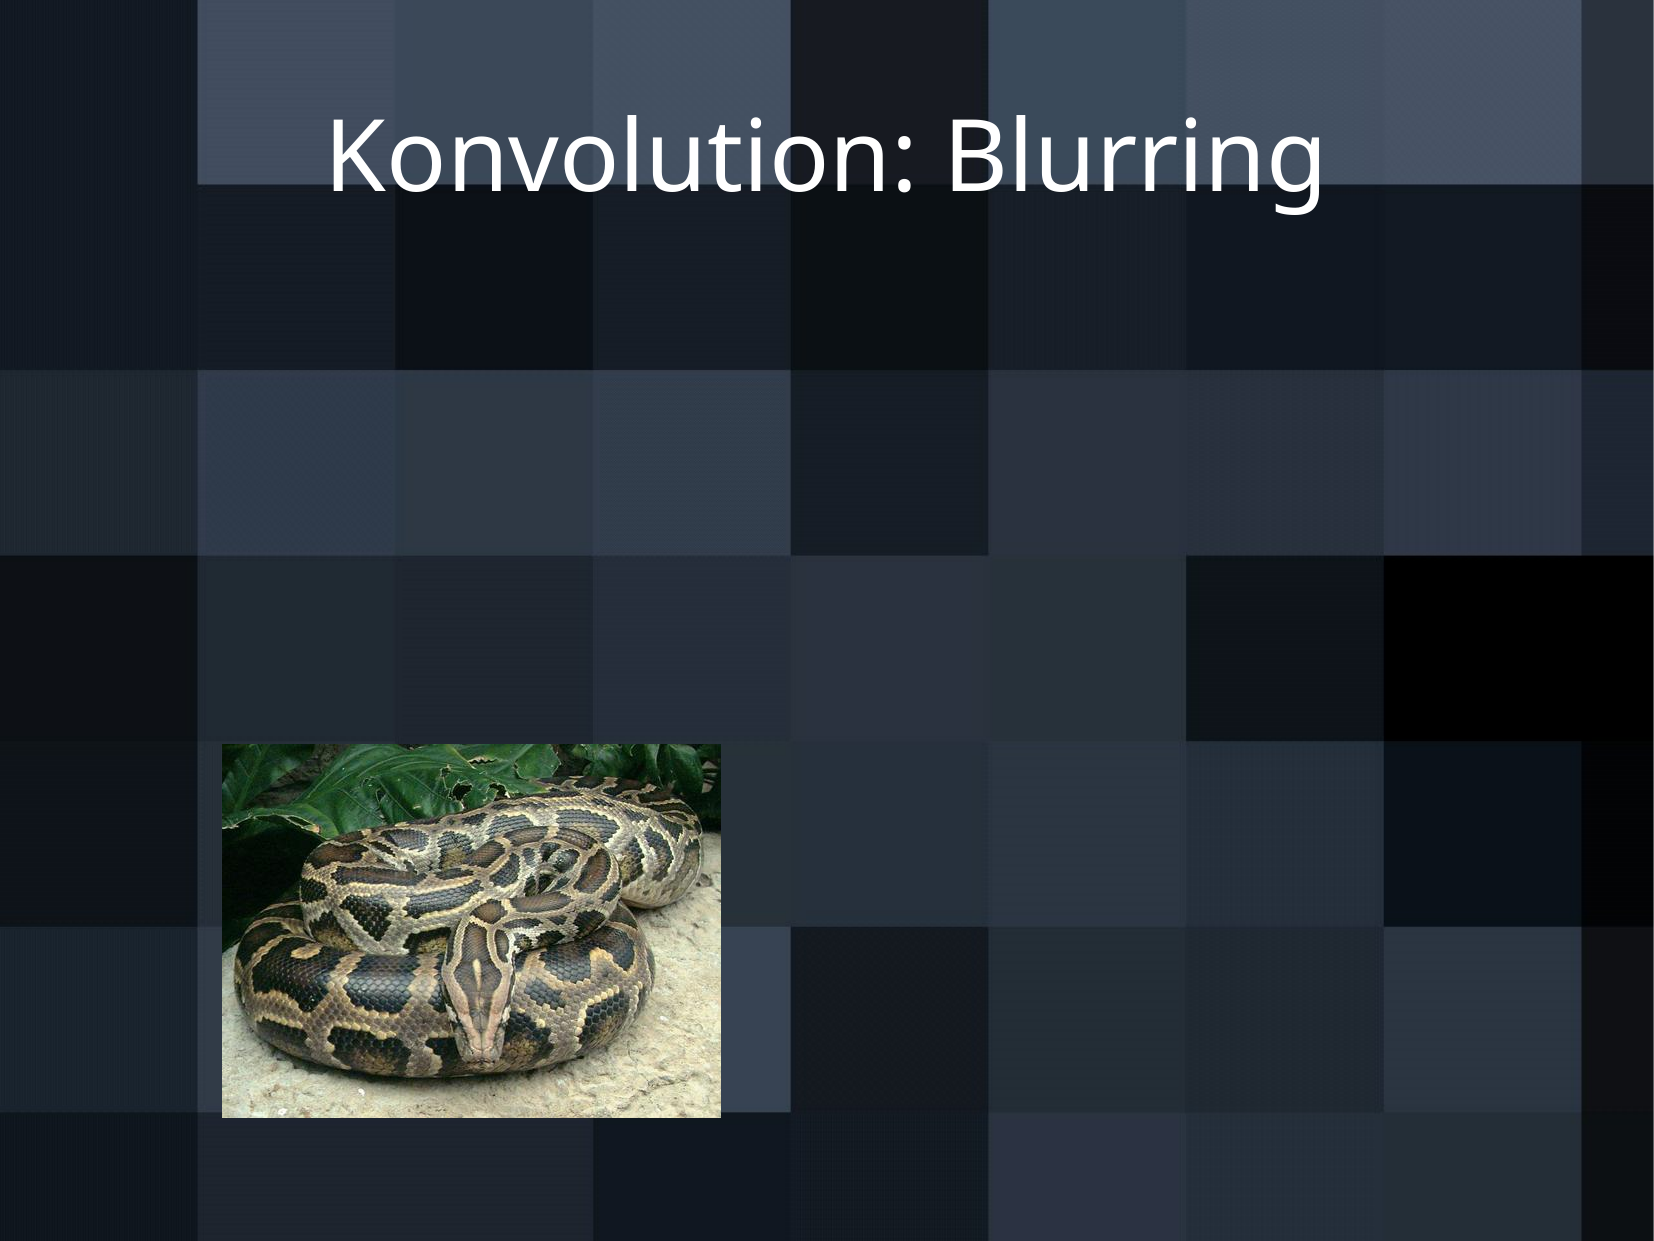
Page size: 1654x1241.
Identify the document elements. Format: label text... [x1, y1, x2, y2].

title Konvolution: Blurring [82, 49, 1571, 257]
picture [0, 0, 1654, 1241]
